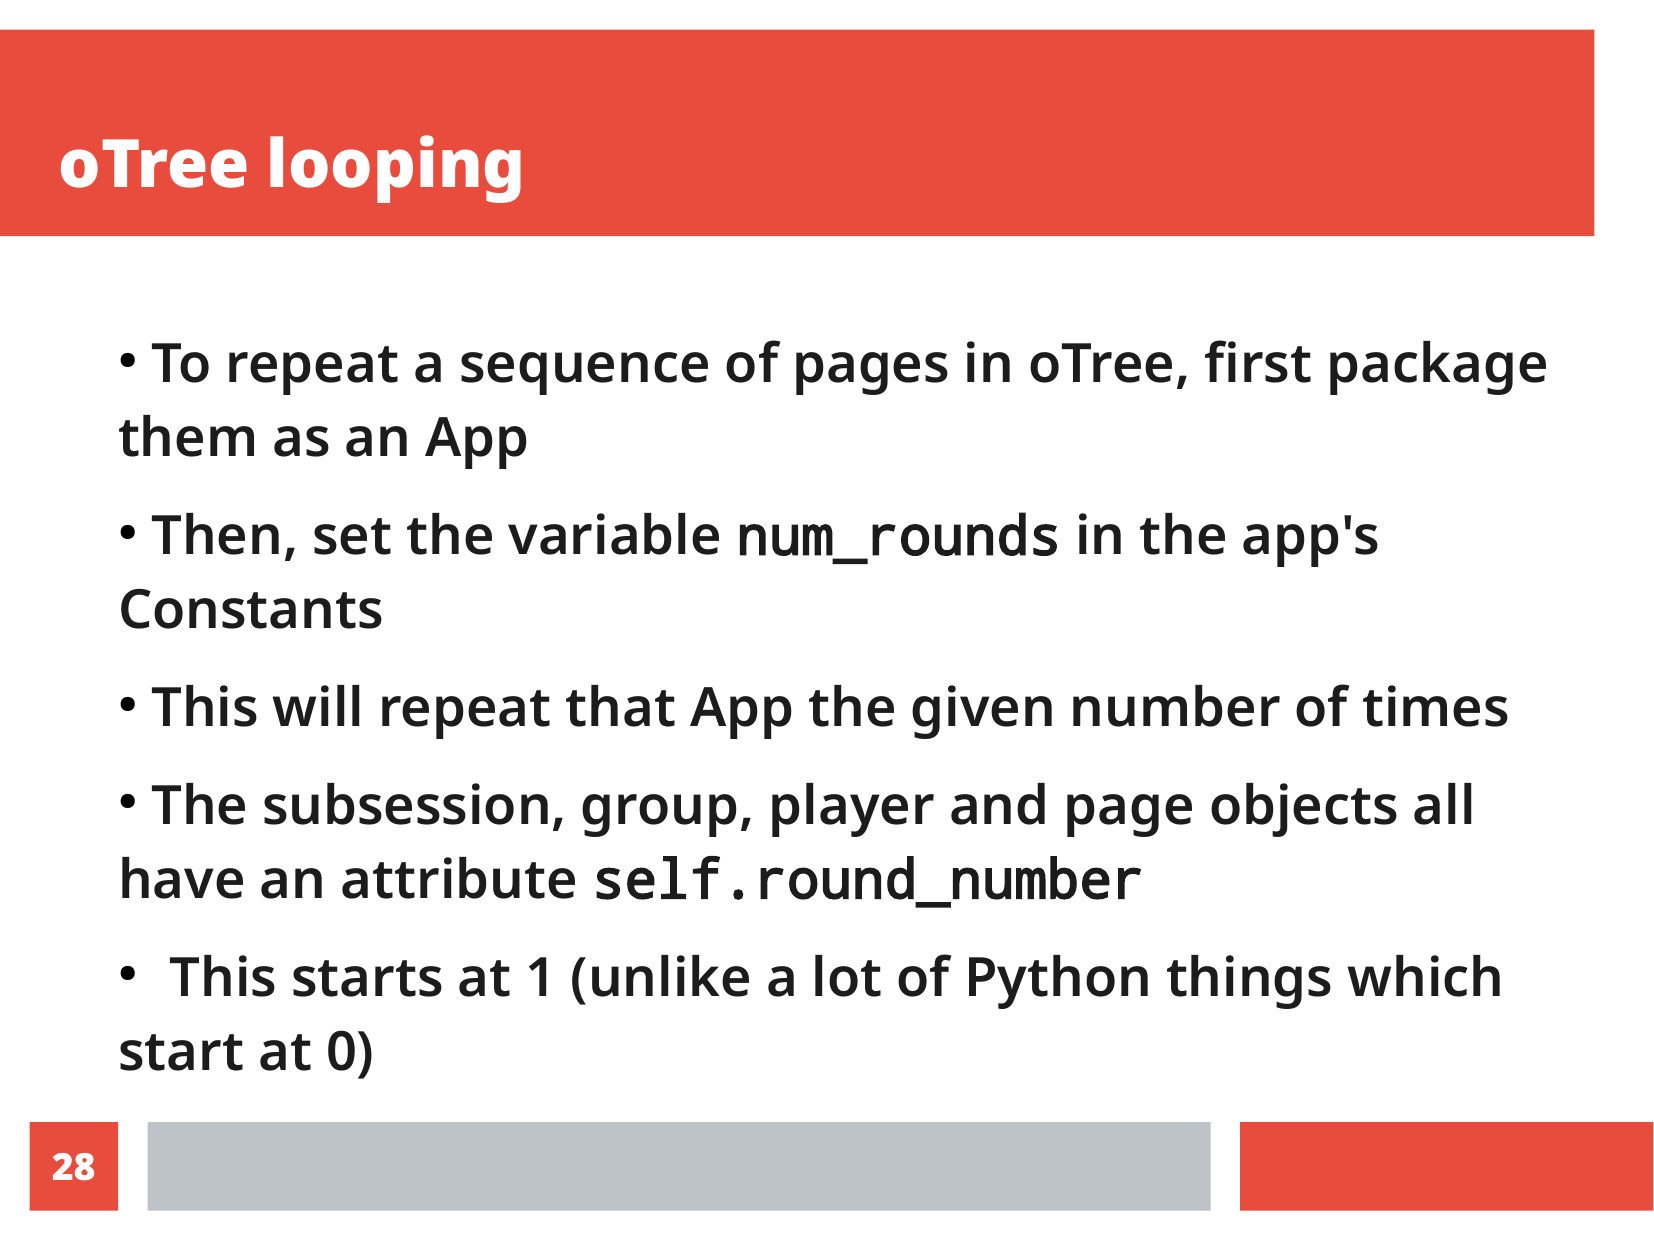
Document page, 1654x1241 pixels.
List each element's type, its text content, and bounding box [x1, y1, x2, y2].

list To repeat a sequence of pages in oTree, first package them as an App Then, set the variable num_rounds in the app's Constants This will repeat that App the given number of times The subsession, group, player and page objects all have an attribute self.round_number This starts at 1 (unlike a lot of Python things which start at 0) [59, 324, 1565, 1093]
title oTree looping [59, 59, 1595, 207]
